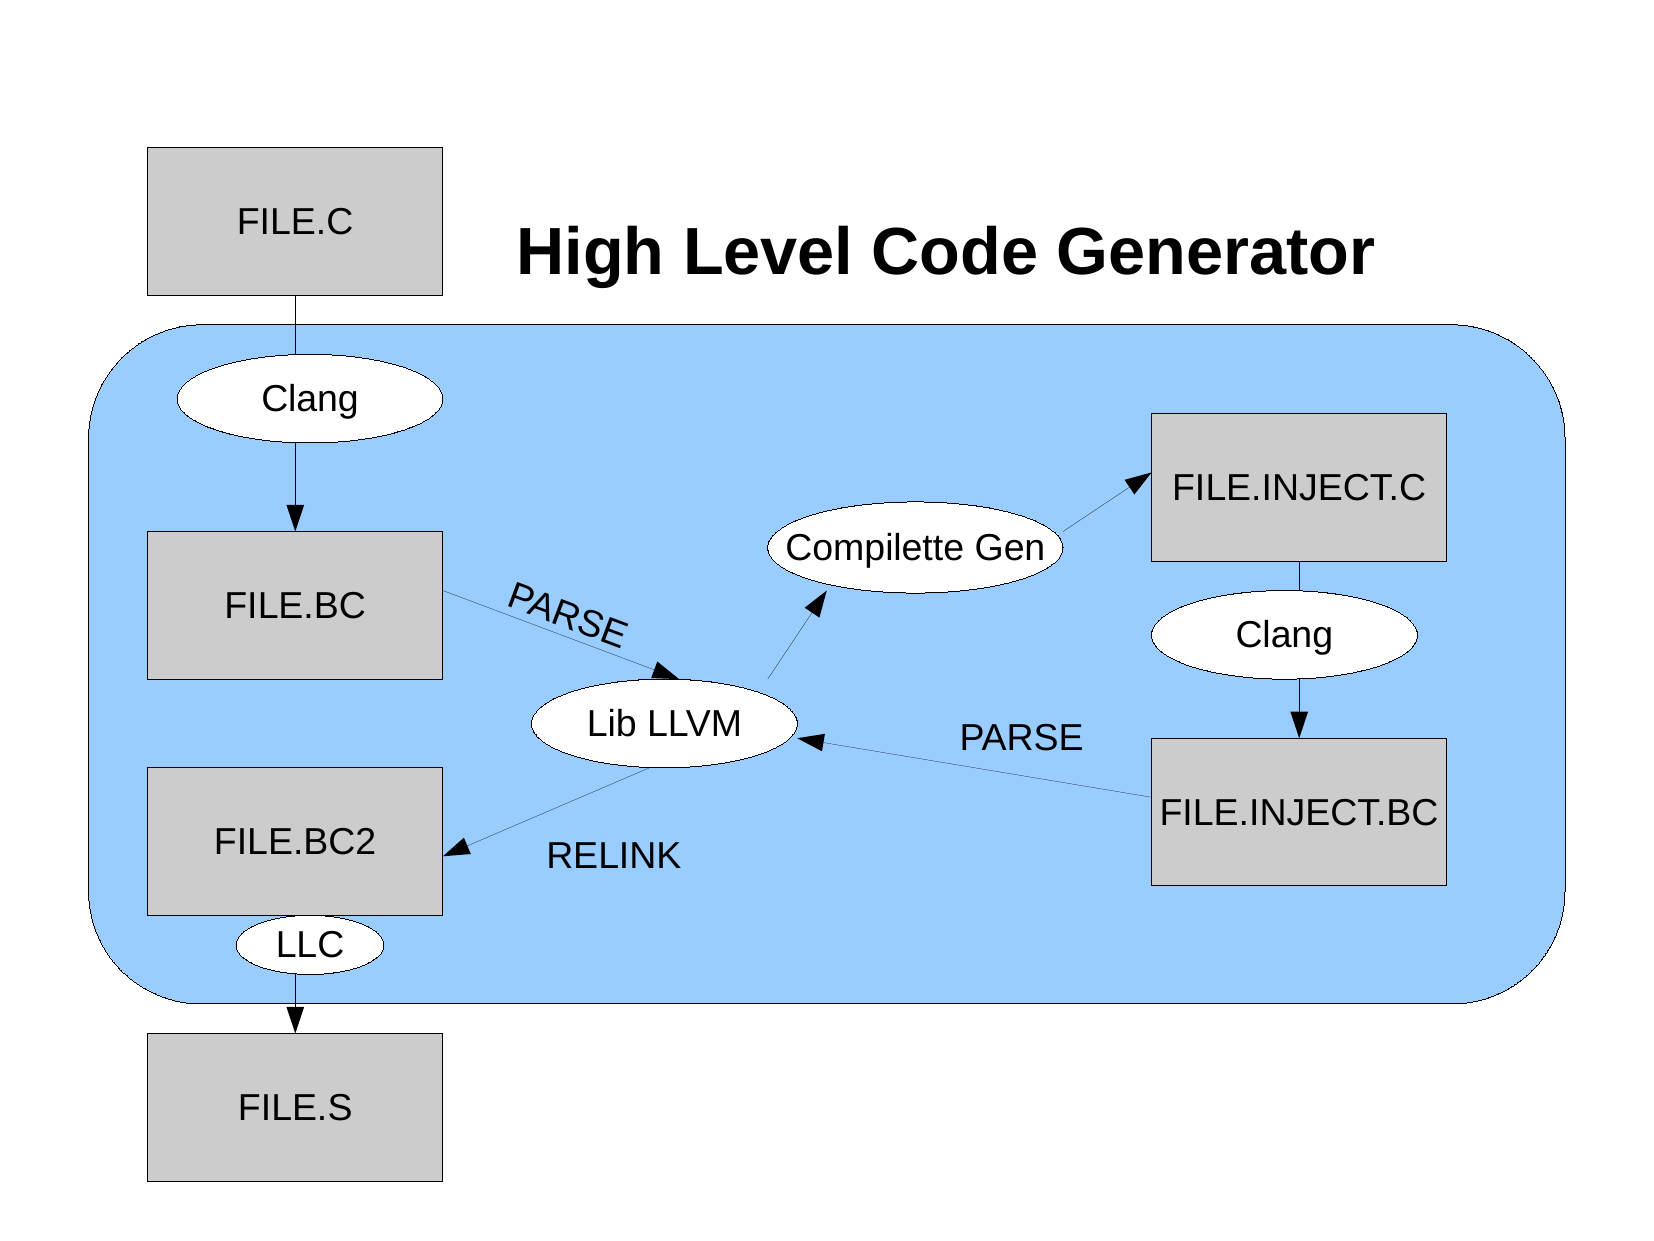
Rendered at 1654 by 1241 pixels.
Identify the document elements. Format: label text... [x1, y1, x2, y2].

text_box PARSE [944, 708, 1099, 766]
text_box FILE.INJECT.C [1151, 413, 1447, 562]
text_box Clang [177, 354, 443, 443]
text_box FILE.INJECT.BC [1151, 738, 1447, 886]
text_box FILE.C [147, 147, 443, 296]
text_box Lib LLVM [531, 679, 798, 768]
text_box FILE.BC [147, 531, 443, 680]
text_box FILE.S [147, 1033, 443, 1182]
text_box LLC [236, 915, 384, 975]
text_box FILE.BC2 [147, 767, 443, 916]
text_box Compilette Gen [767, 501, 1064, 594]
text_box High Level Code Generator [501, 206, 1393, 297]
text_box RELINK [531, 826, 697, 884]
text_box [296, 324, 1566, 1004]
text_box [88, 324, 653, 1004]
text_box Clang [1151, 590, 1418, 680]
